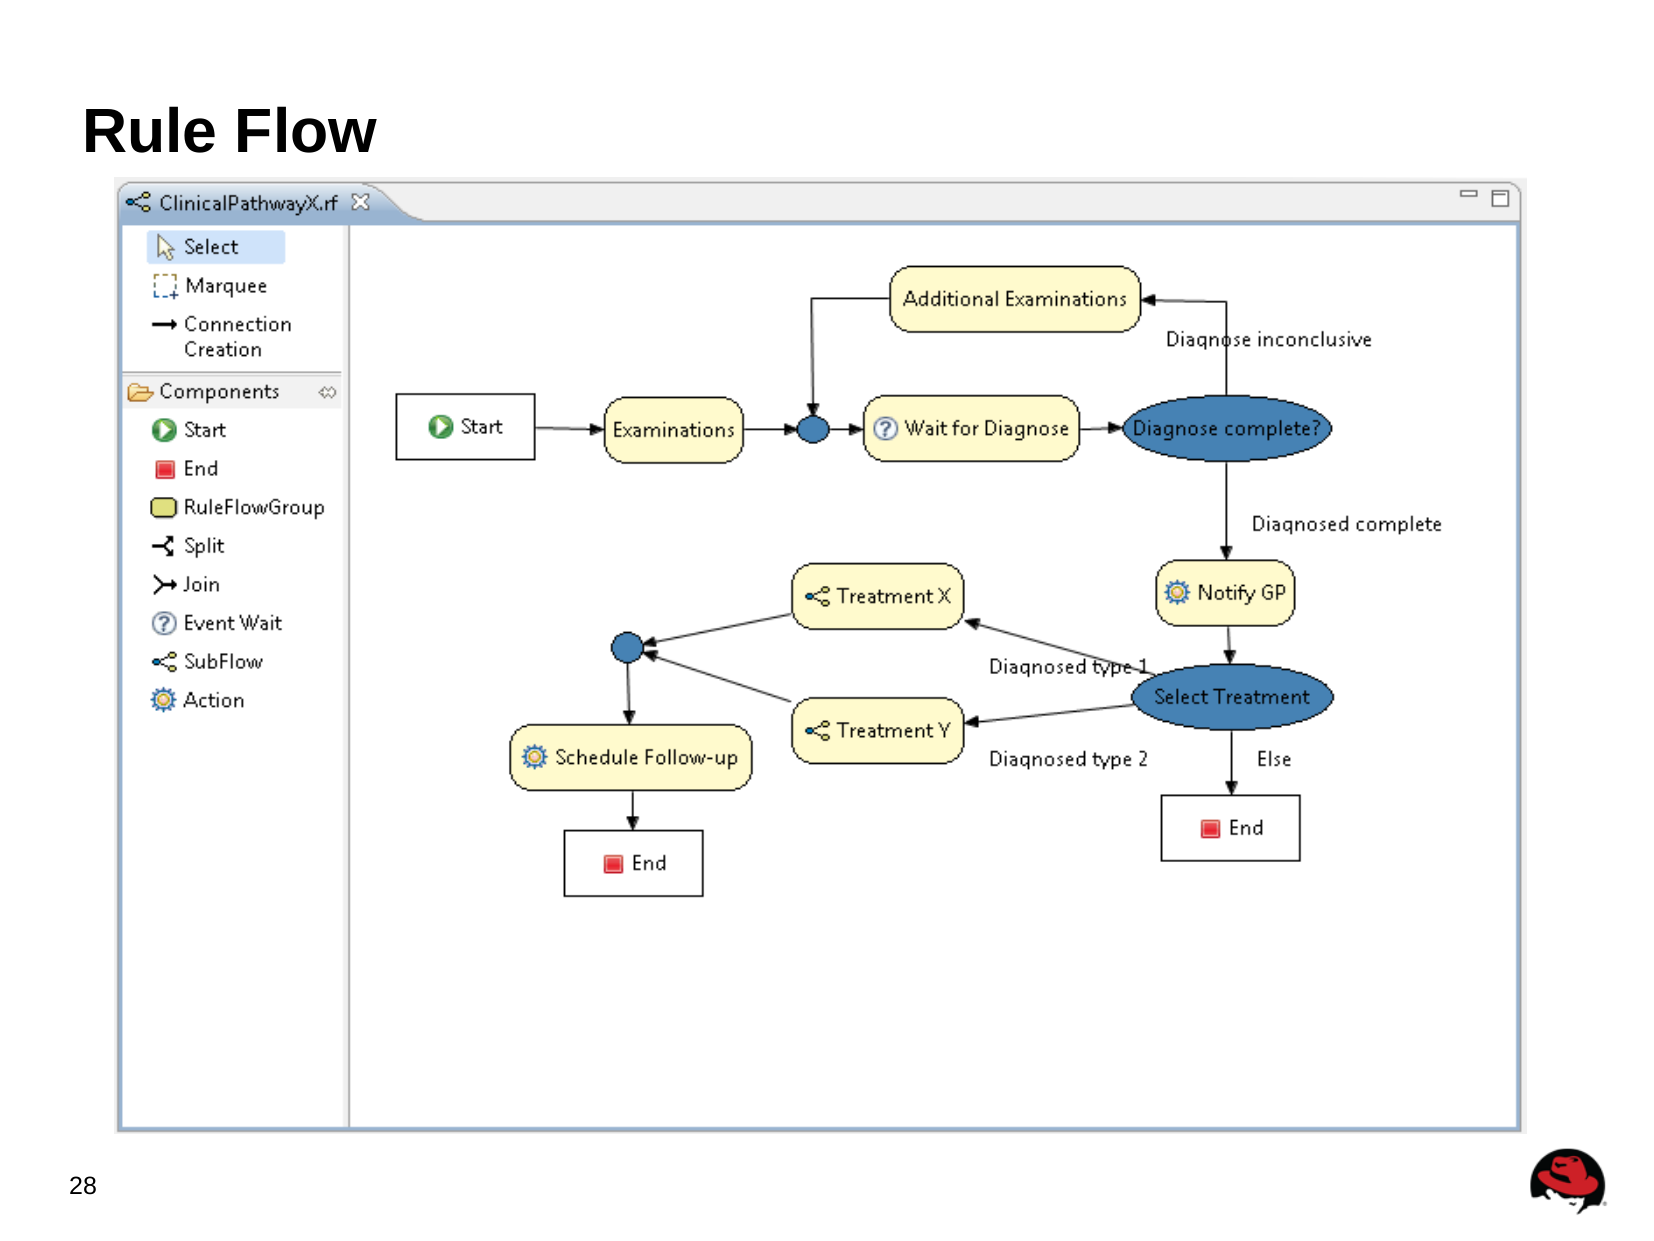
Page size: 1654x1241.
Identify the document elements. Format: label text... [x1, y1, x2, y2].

picture [1529, 1146, 1613, 1224]
picture [114, 177, 1527, 1134]
title Rule Flow [82, 37, 1571, 226]
